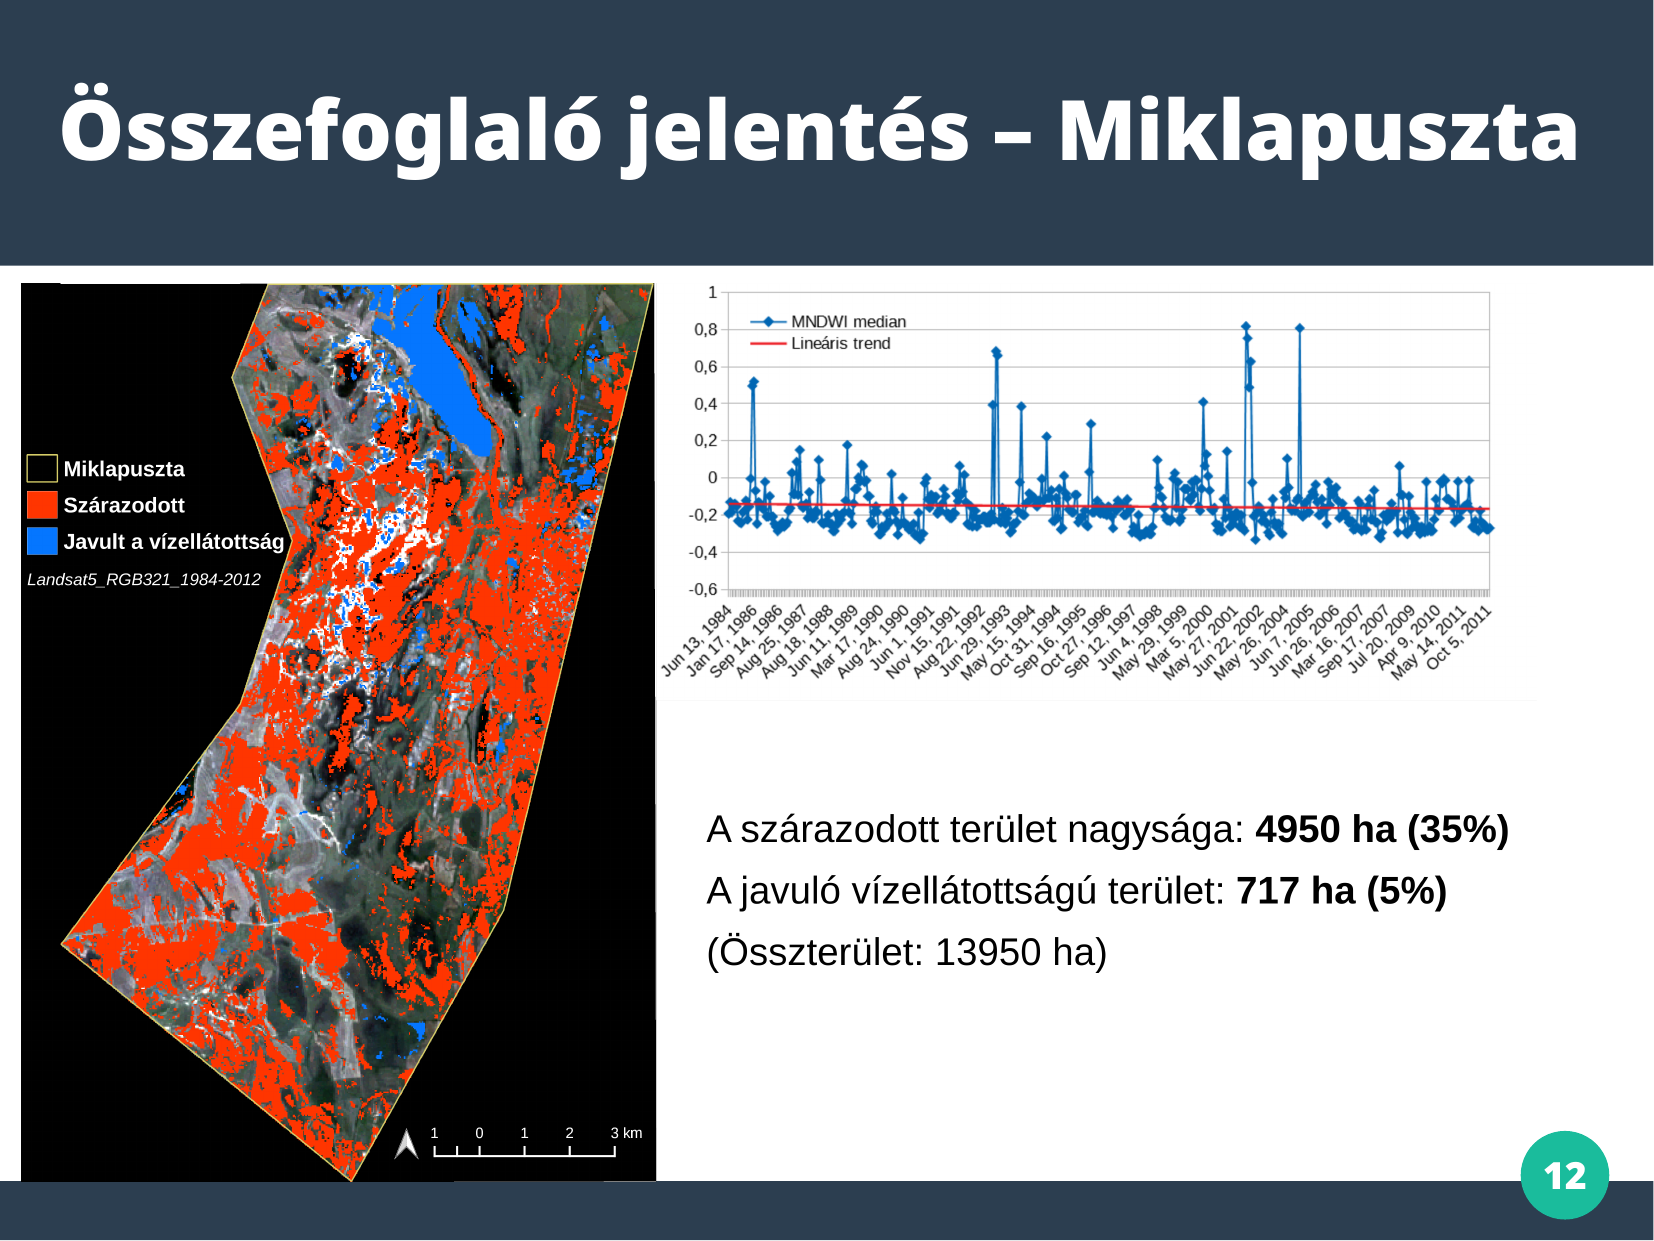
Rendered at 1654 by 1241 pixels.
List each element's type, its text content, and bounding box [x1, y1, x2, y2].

picture [21, 283, 1537, 1182]
title Összefoglaló jelentés – Miklapuszta [59, 49, 1595, 207]
